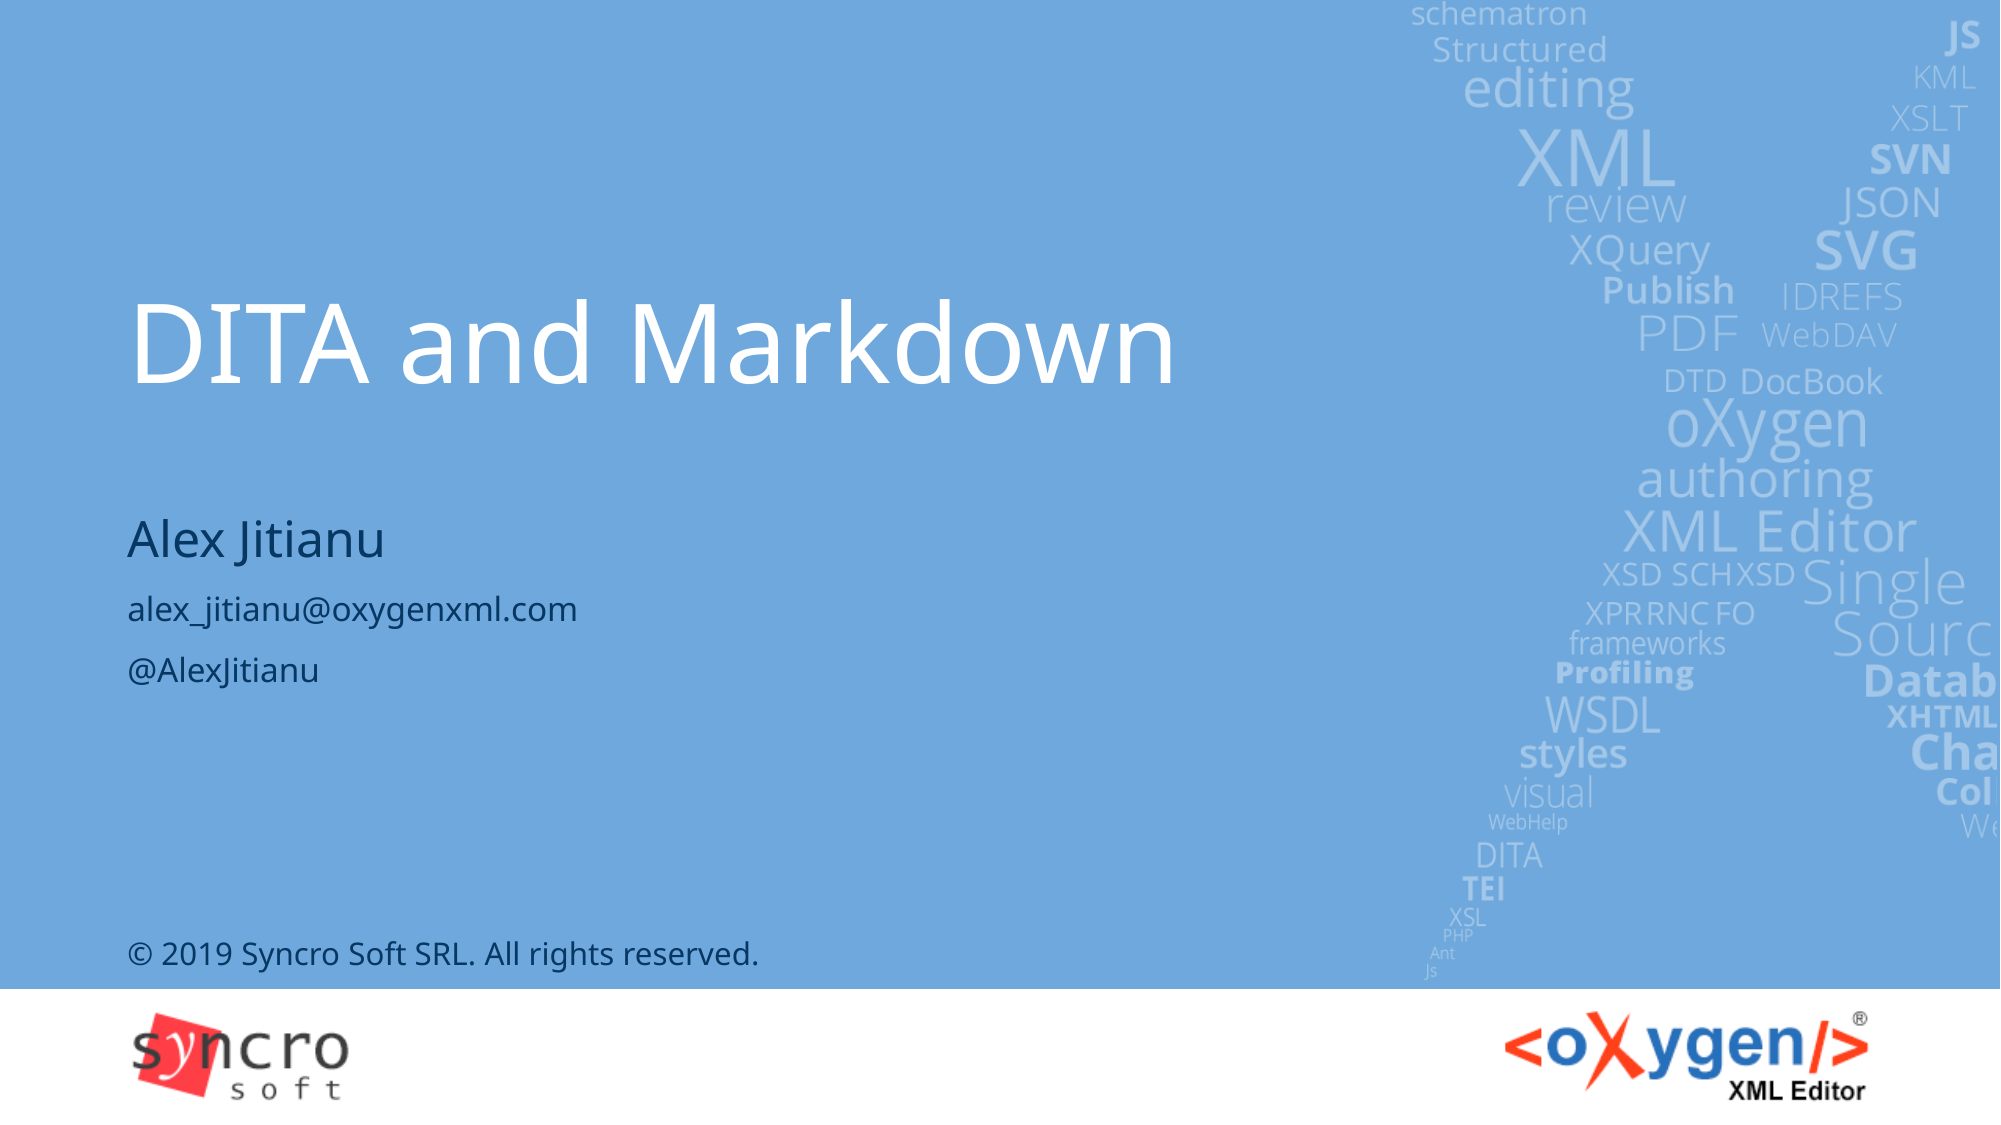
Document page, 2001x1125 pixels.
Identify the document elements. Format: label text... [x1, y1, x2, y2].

picture [112, 999, 369, 1116]
picture [1390, 1, 1997, 990]
text_box Alex Jitianu alex_jitianu@oxygenxml.com @AlexJitianu [112, 499, 1121, 713]
picture [1493, 999, 1888, 1116]
title DITA and Markdown [112, 112, 1390, 413]
subtitle © 2019 Syncro Soft SRL. All rights reserved. [112, 869, 930, 980]
text_box [0, 989, 2000, 1125]
